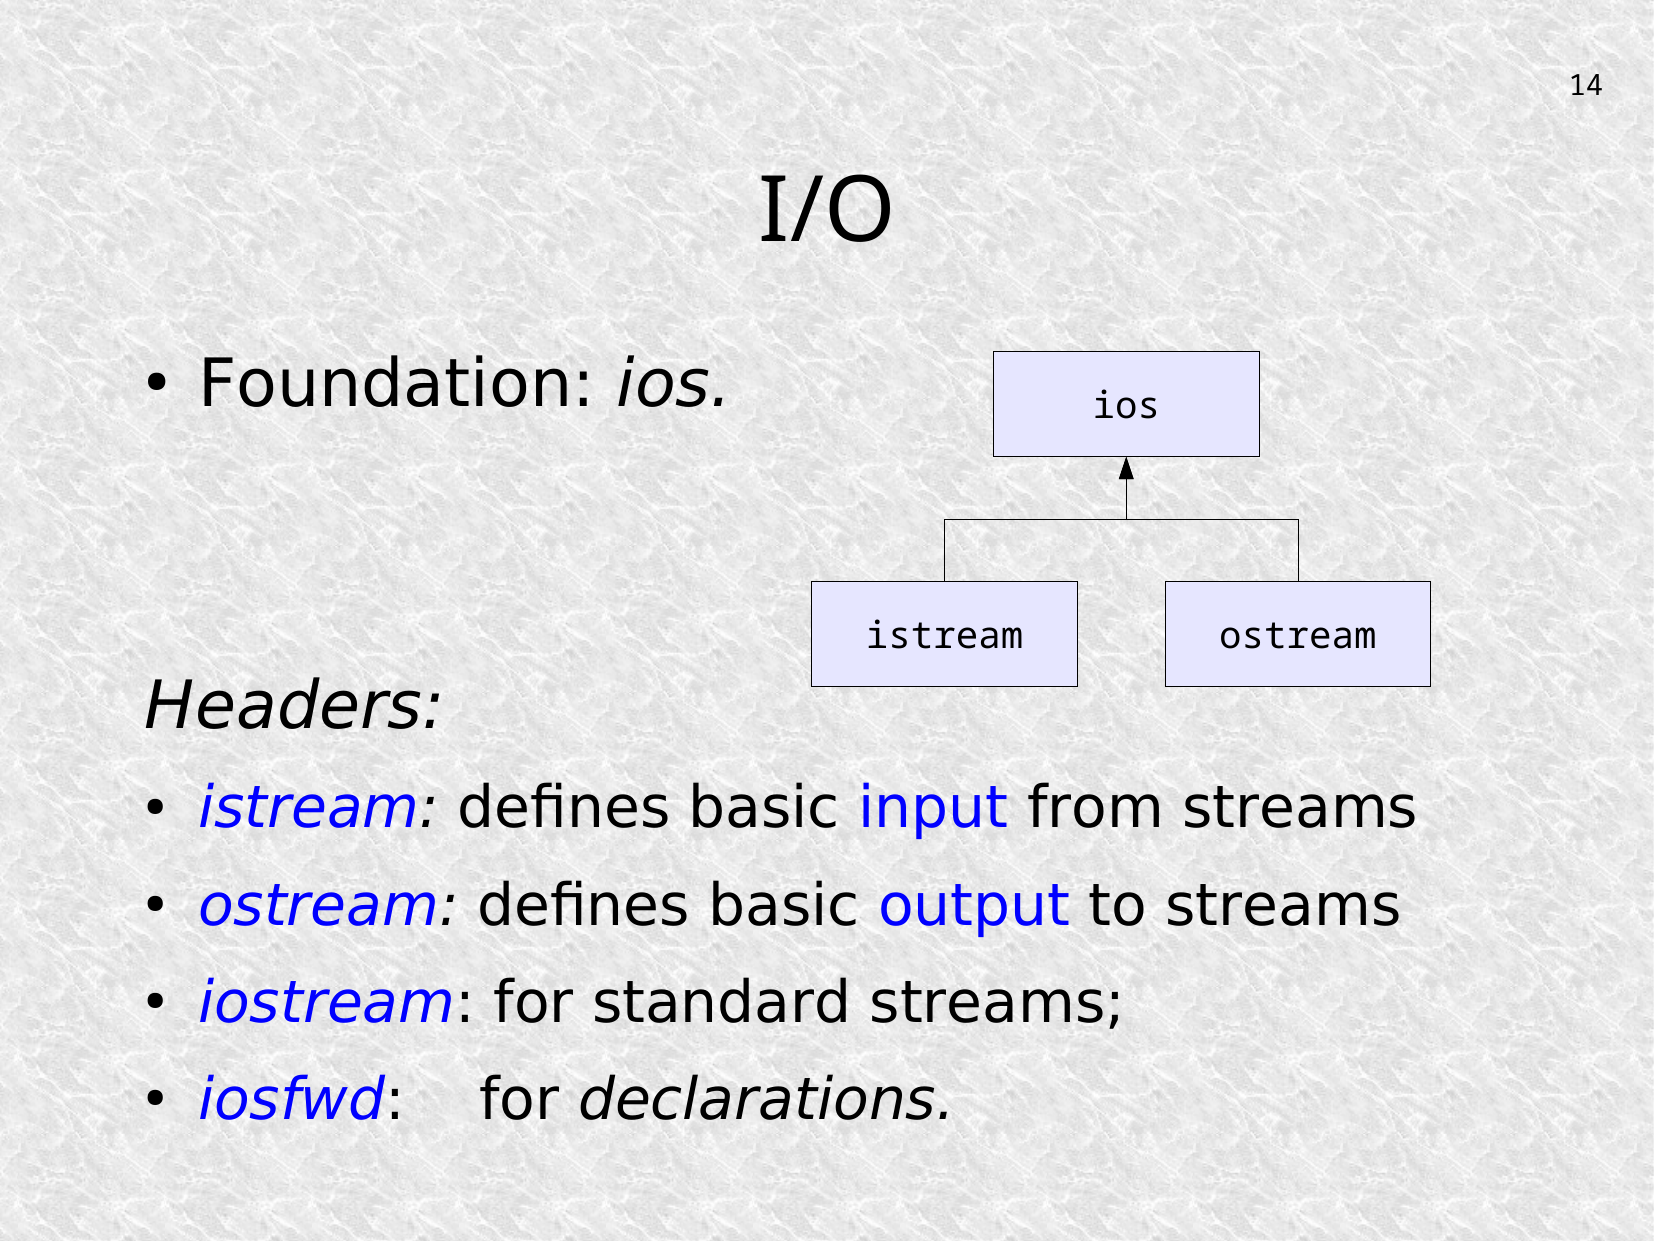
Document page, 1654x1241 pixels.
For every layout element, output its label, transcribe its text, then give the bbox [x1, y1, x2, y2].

list Foundation: ios. Headers: istream: defines basic input from streams ostream: defines basic output to streams iostream: for standard streams; iosfwd: for declarations. [127, 344, 1540, 1227]
picture [0, 0, 1654, 1241]
text_box istream [811, 581, 1078, 687]
title I/O [121, 102, 1534, 311]
text_box ios [993, 351, 1260, 457]
text_box ostream [1165, 581, 1431, 687]
